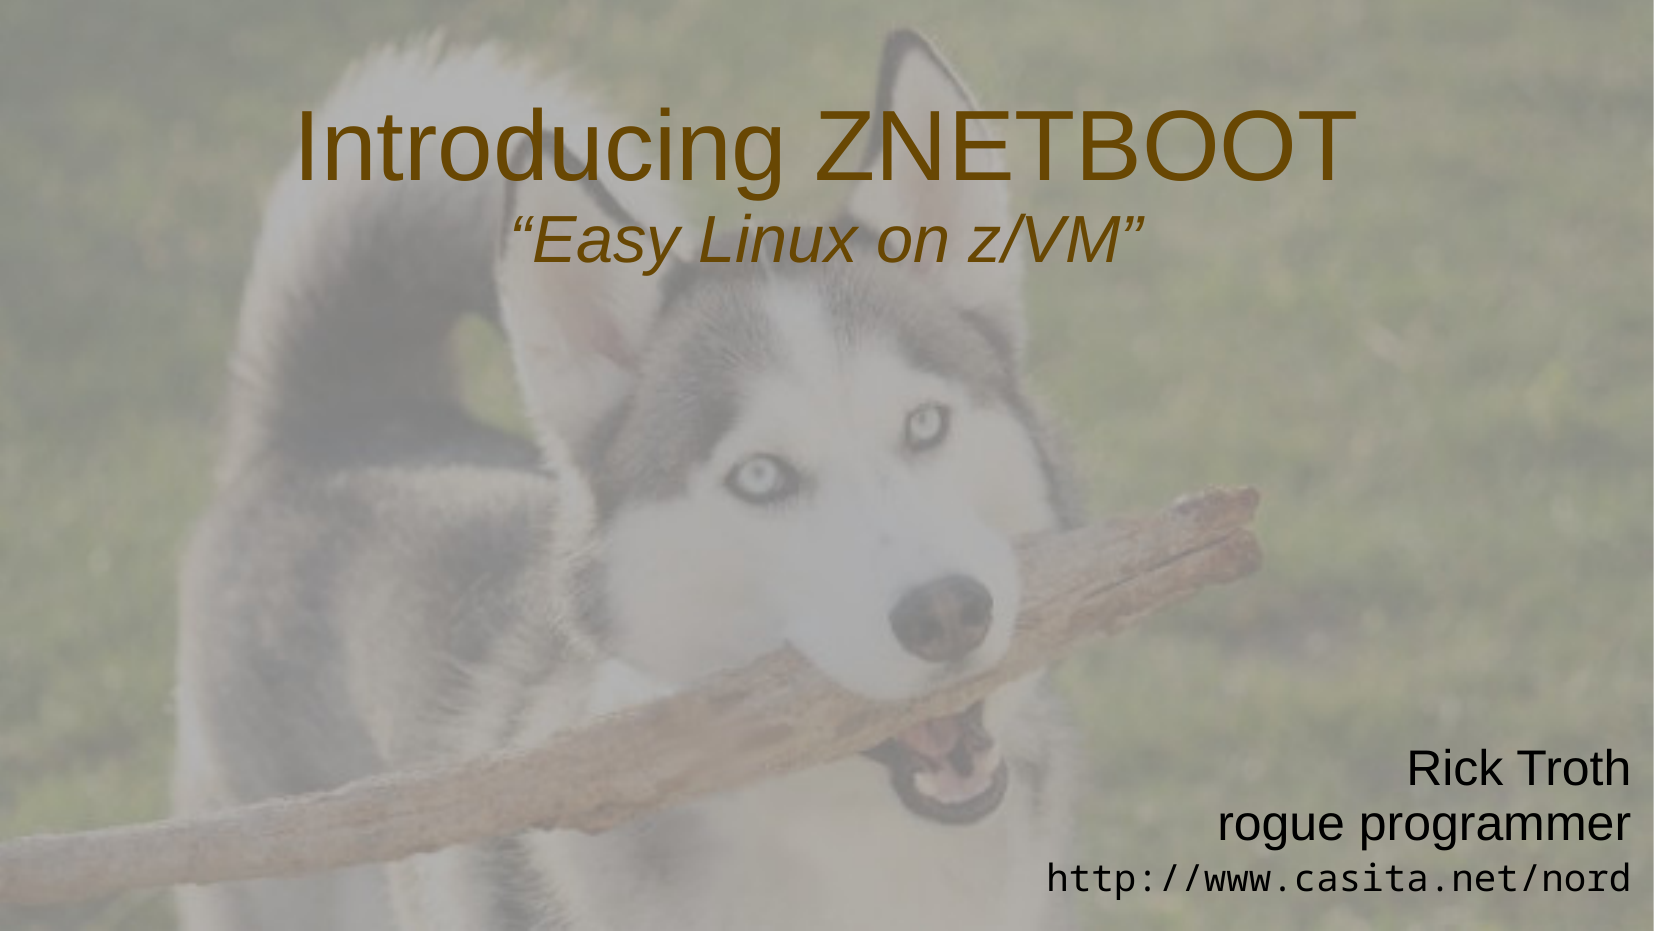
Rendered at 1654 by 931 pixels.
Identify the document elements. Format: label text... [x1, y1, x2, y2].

text_box Rick Troth rogue programmer http://www.casita.net/nord [945, 735, 1632, 907]
picture [0, 0, 1654, 931]
subtitle Introducing ZNETBOOT “Easy Linux on z/VM” [82, 37, 1571, 331]
